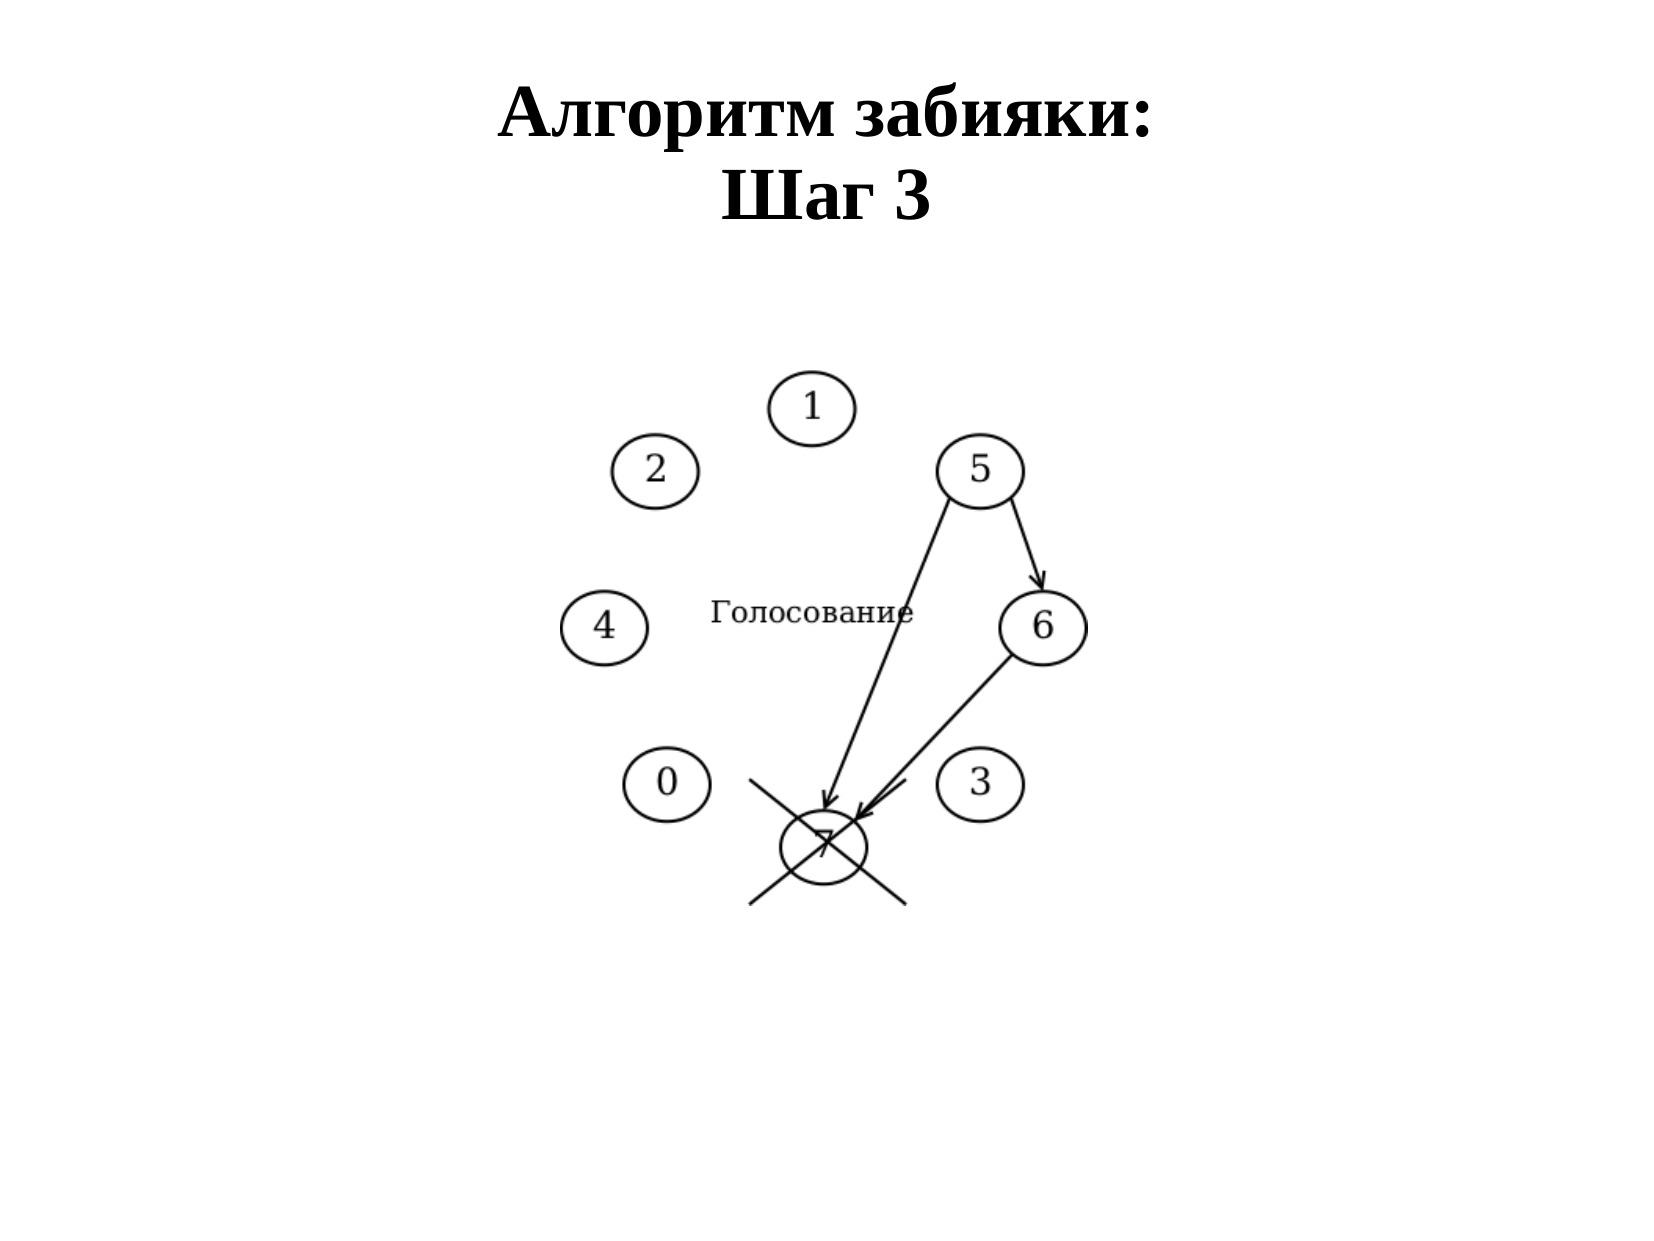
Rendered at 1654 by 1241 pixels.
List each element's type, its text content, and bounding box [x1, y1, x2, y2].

picture [560, 333, 1088, 906]
title Алгоритм забияки: Шаг 3 [82, 56, 1571, 250]
